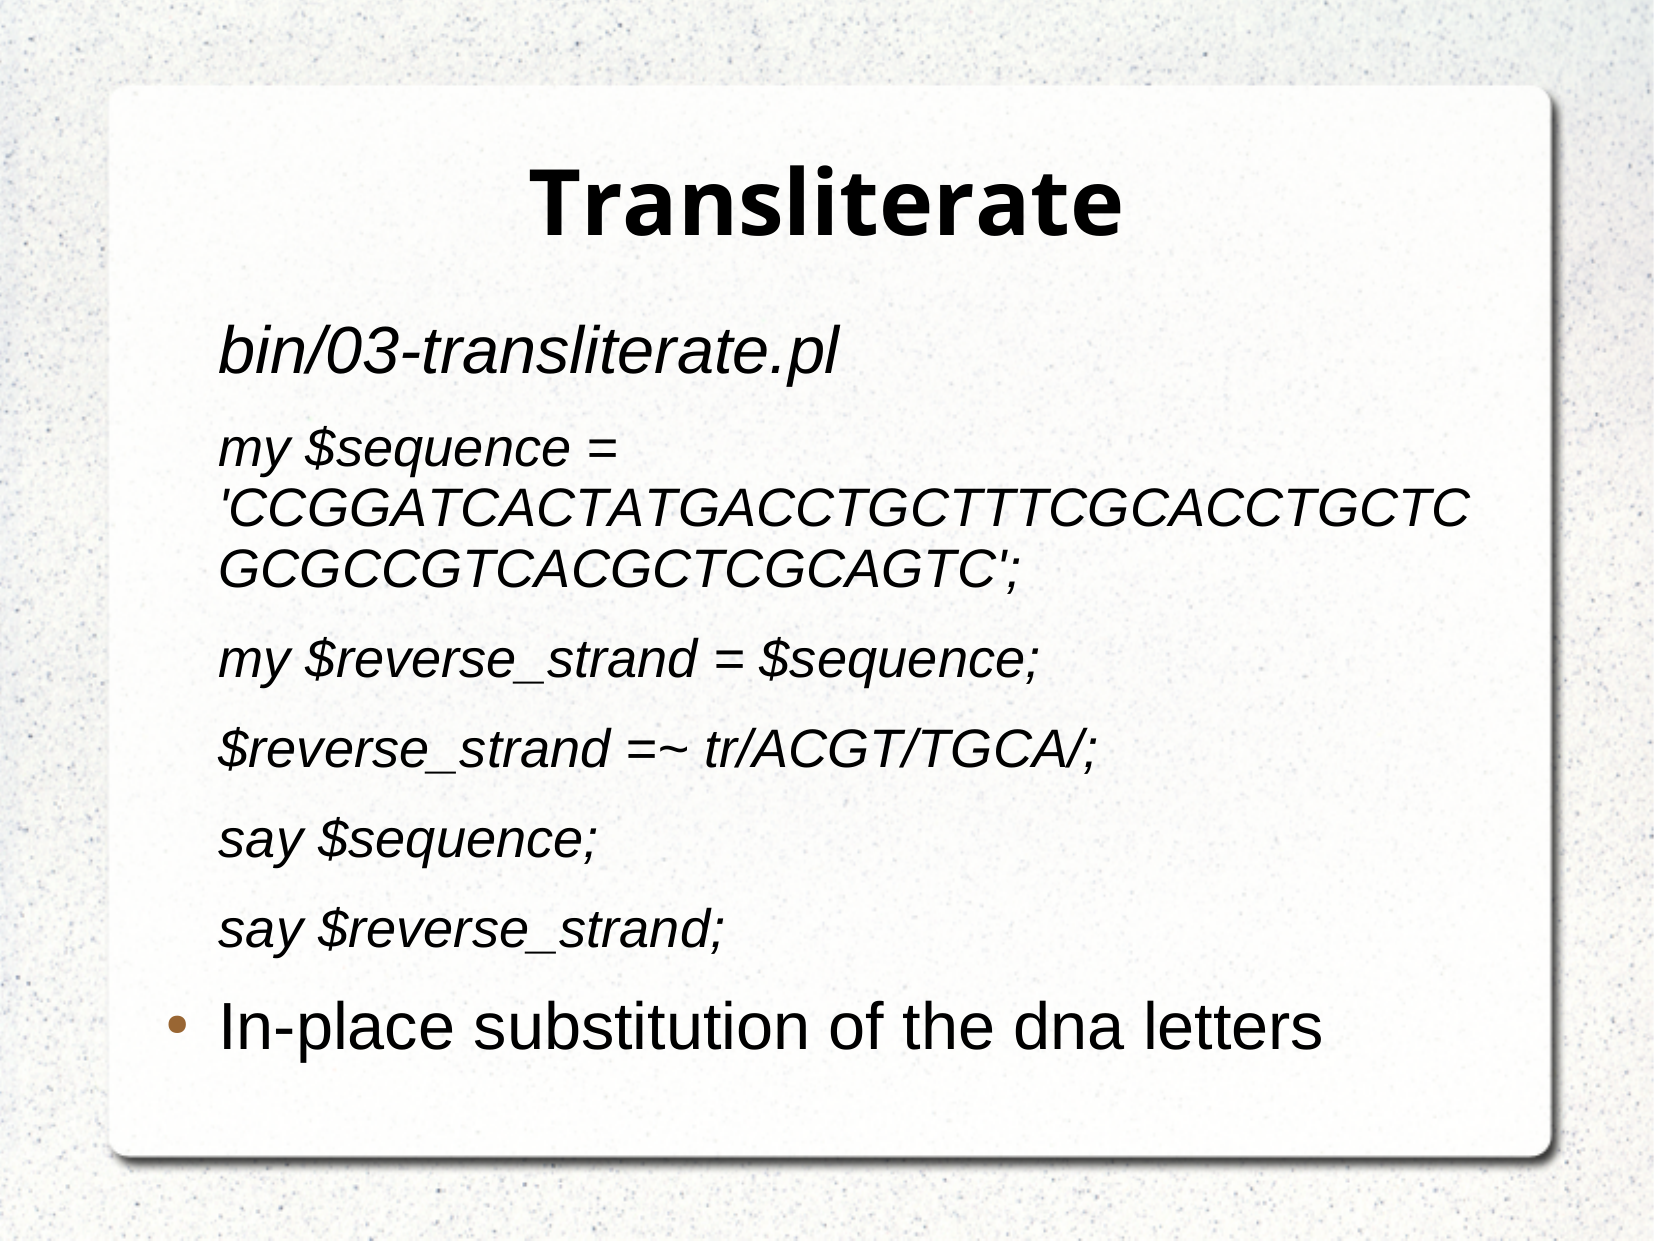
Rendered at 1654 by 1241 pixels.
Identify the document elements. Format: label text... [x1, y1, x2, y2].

list bin/03-transliterate.pl my $sequence = 'CCGGATCACTATGACCTGCTTTCGCACCTGCTCGCGCCGTCACGCTCGCAGTC'; my $reverse_strand = $sequence; $reverse_strand =~ tr/ACGT/TGCA/; say $sequence; say $reverse_strand; In-place substitution of the dna letters [147, 313, 1506, 1064]
picture [0, 0, 1654, 1241]
title Transliterate [118, 96, 1536, 304]
